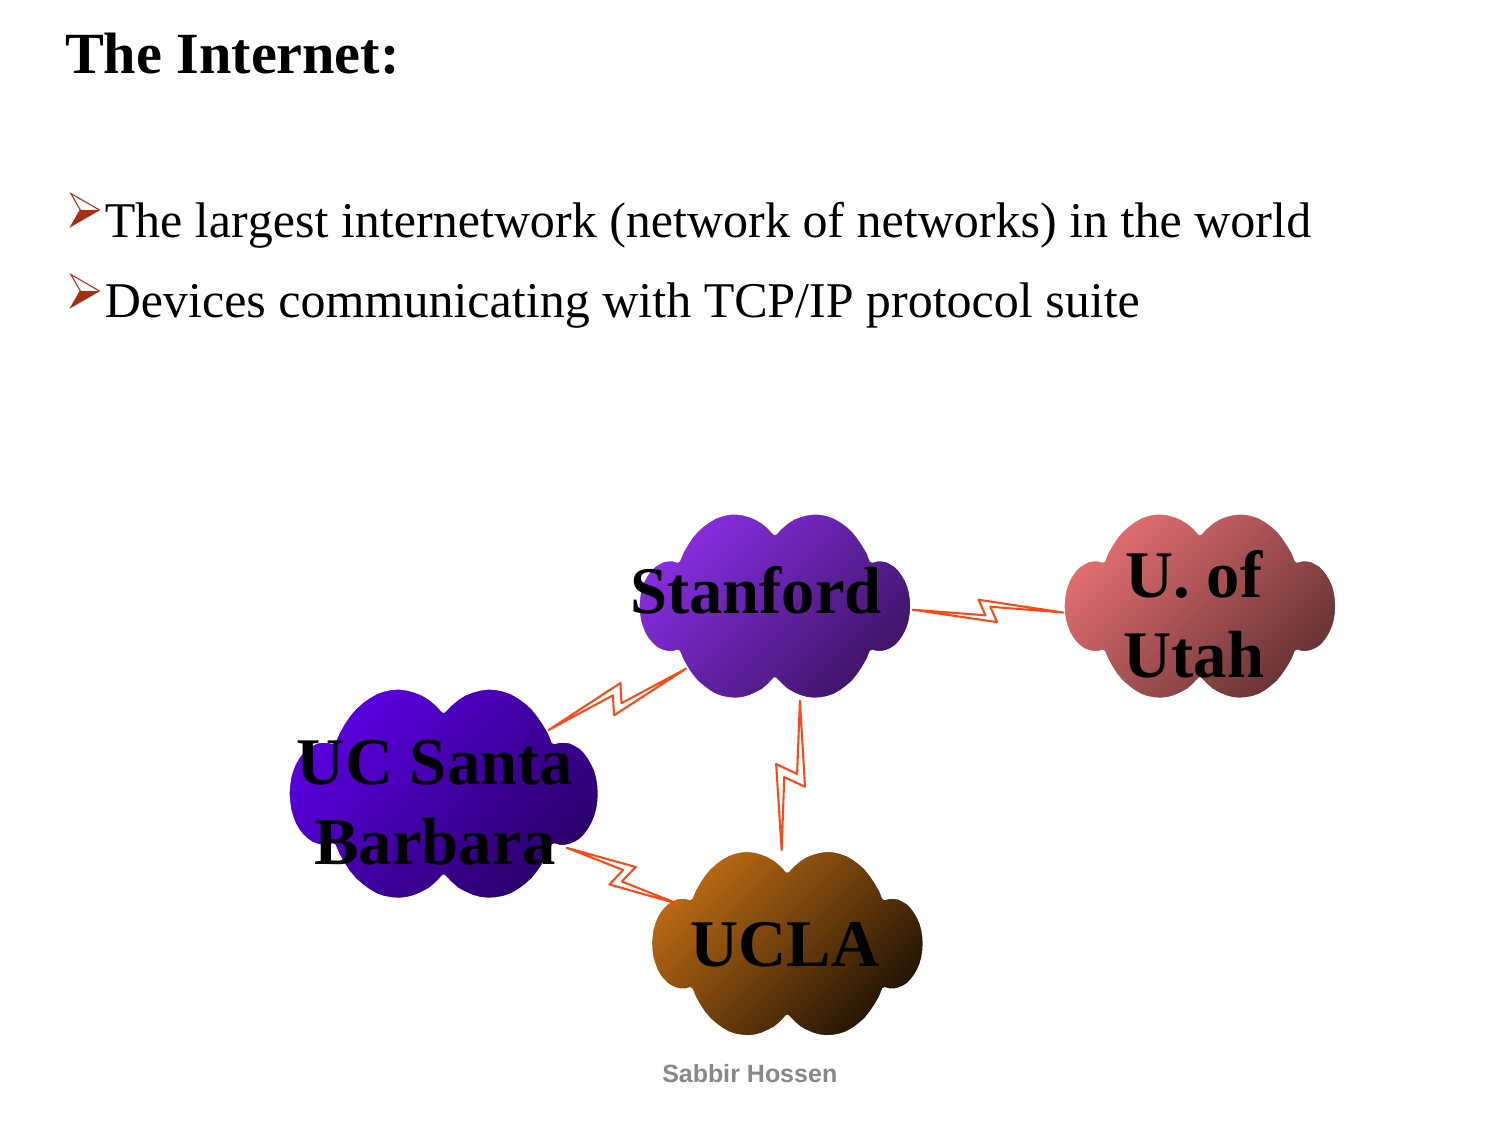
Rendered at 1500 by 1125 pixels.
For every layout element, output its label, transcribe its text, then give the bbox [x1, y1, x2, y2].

text_box [1313, 560, 1338, 652]
text_box UCLA [647, 892, 923, 989]
text_box [776, 700, 806, 851]
text_box Sabbir Hossen [496, 1042, 1004, 1103]
list The Internet: The largest internetwork (network of networks) in the world Devices communicating with TCP/IP protocol suite [50, 8, 1476, 1096]
text_box [1210, 512, 1270, 523]
text_box [548, 635, 906, 731]
text_box [453, 886, 526, 900]
text_box [352, 687, 443, 710]
text_box U. of Utah [1075, 523, 1313, 699]
text_box [444, 687, 535, 710]
text_box [361, 886, 435, 900]
text_box Stanford [599, 539, 913, 635]
text_box [566, 847, 679, 904]
text_box [674, 989, 901, 1038]
text_box UC Santa Barbara [272, 710, 598, 886]
text_box [693, 849, 882, 892]
text_box [1130, 512, 1190, 523]
text_box [912, 569, 1075, 644]
text_box [689, 512, 861, 539]
